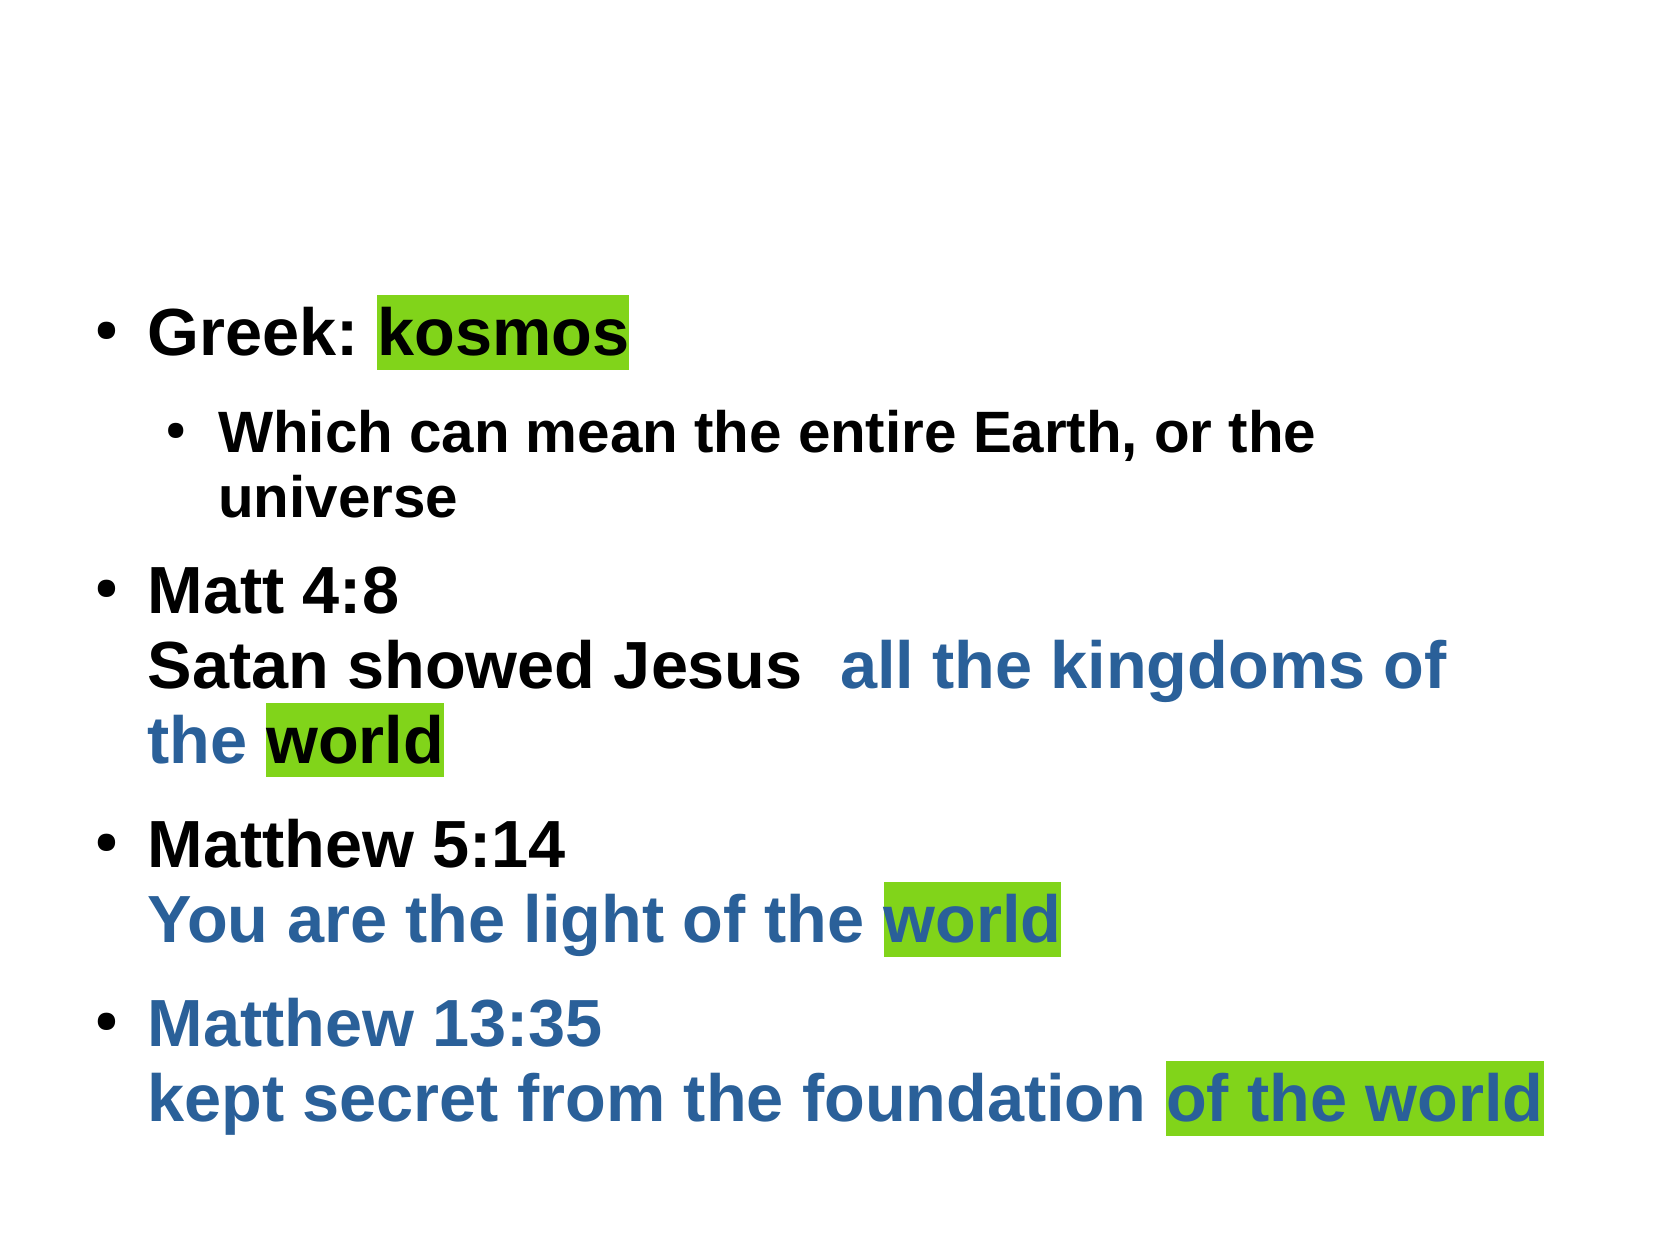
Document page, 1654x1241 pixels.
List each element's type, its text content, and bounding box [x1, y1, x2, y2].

list Greek: kosmos Which can mean the entire Earth, or the universe Matt 4:8 Satan showed Jesus all the kingdoms of the world Matthew 5:14 You are the light of the world Matthew 13:35 kept secret from the foundation of the world [76, 295, 1565, 1136]
